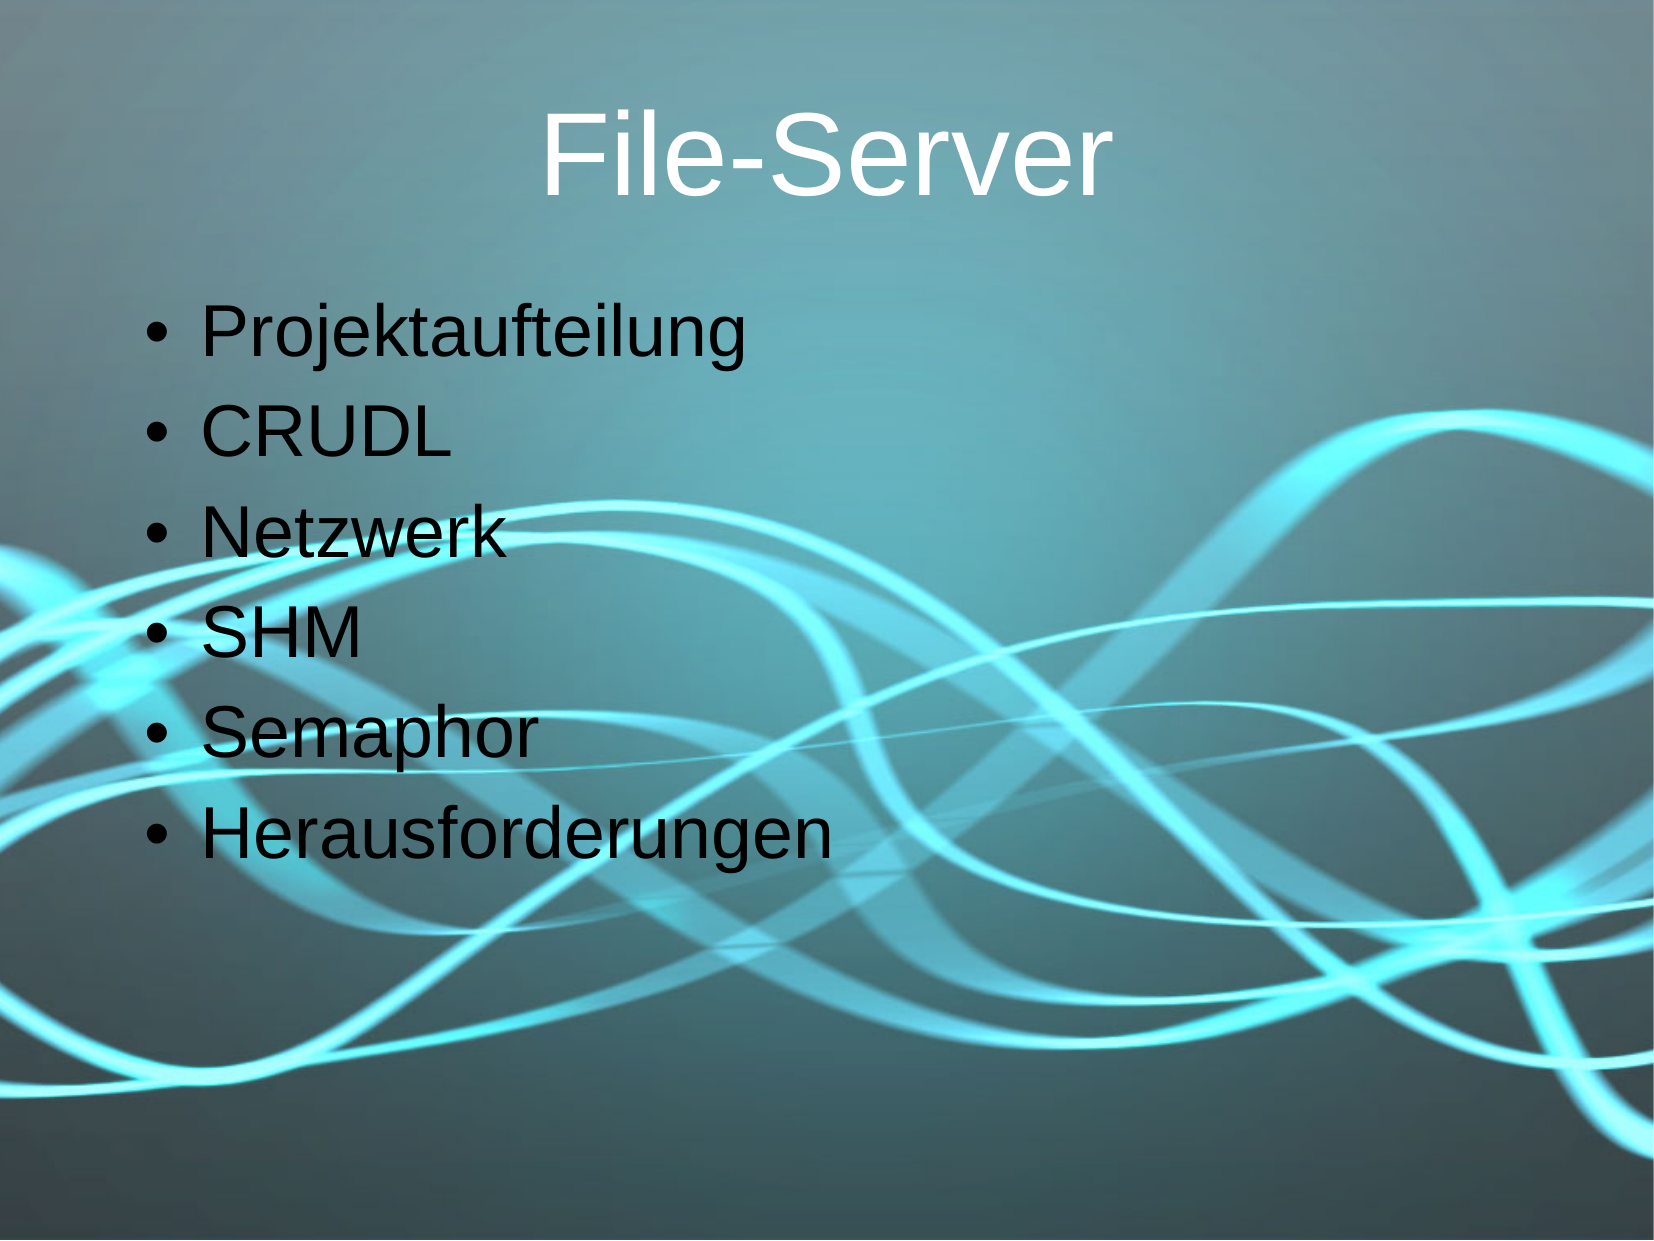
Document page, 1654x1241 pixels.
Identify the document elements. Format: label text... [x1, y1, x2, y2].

picture [0, 0, 1654, 1240]
list Projektaufteilung CRUDL Netzwerk SHM Semaphor Herausforderungen [82, 290, 1571, 1010]
title File-Server [124, 21, 1530, 288]
